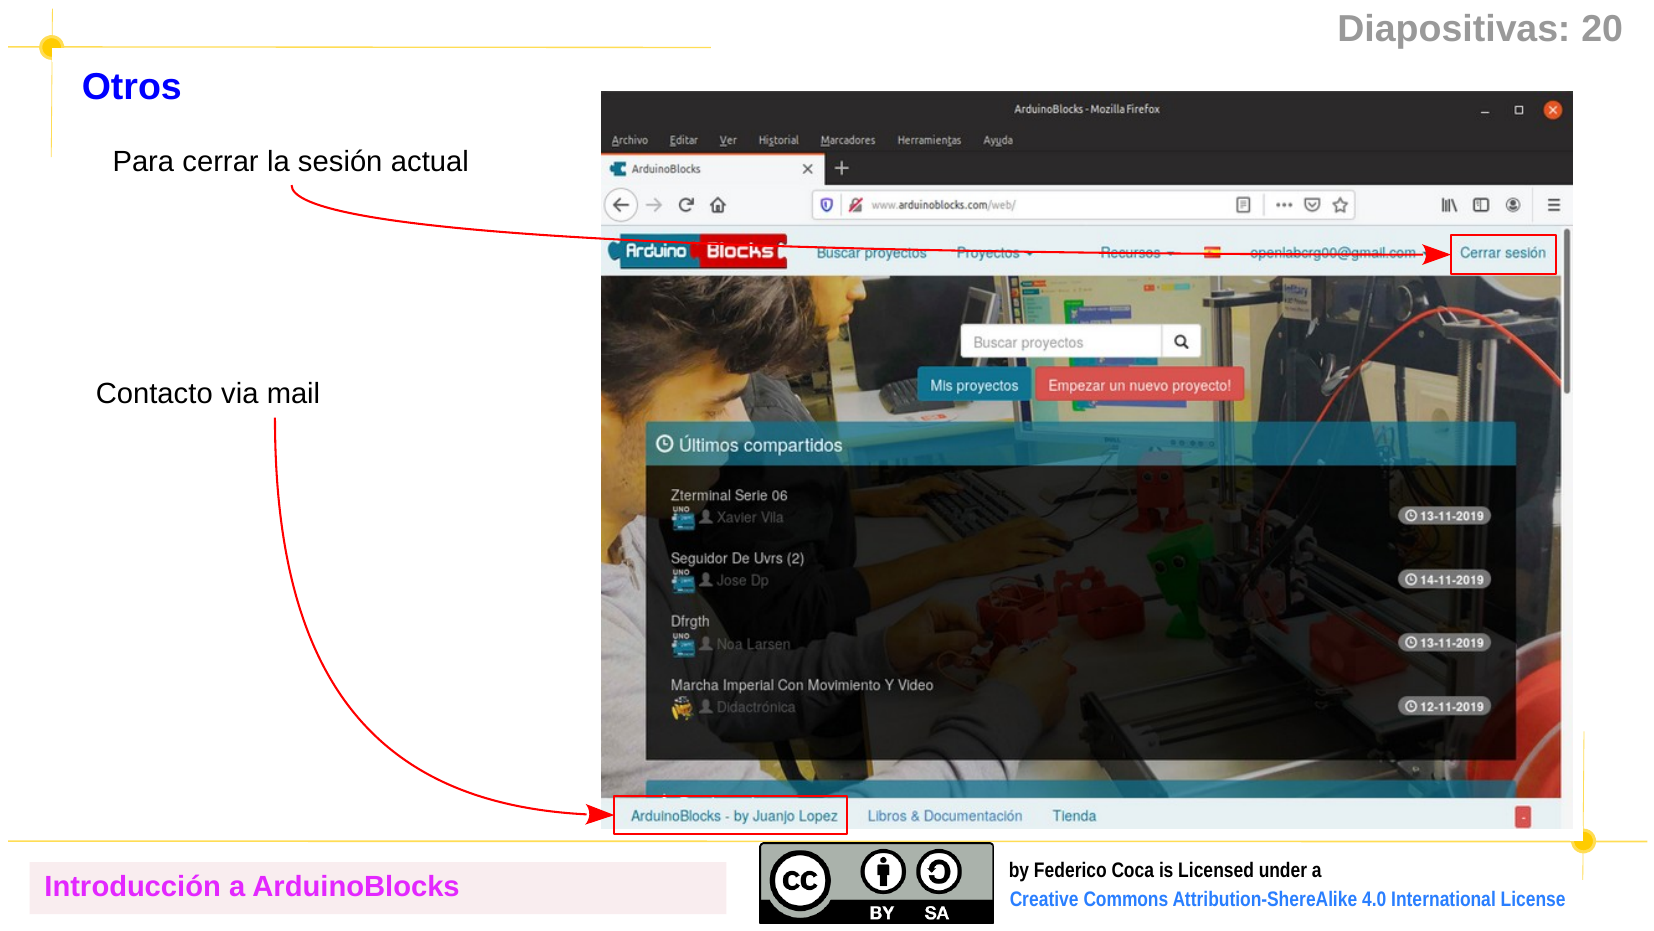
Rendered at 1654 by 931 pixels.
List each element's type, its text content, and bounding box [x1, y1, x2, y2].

text_box Diapositivas: 20 [1322, 0, 1644, 57]
text_box Otros [67, 58, 1207, 116]
picture [615, 797, 846, 829]
text_box Introducción a ArduinoBlocks [29, 862, 727, 915]
text_box Para cerrar la sesión actual [97, 137, 486, 186]
picture [601, 91, 1573, 829]
text_box Contacto via mail [81, 369, 469, 418]
picture [601, 816, 613, 829]
